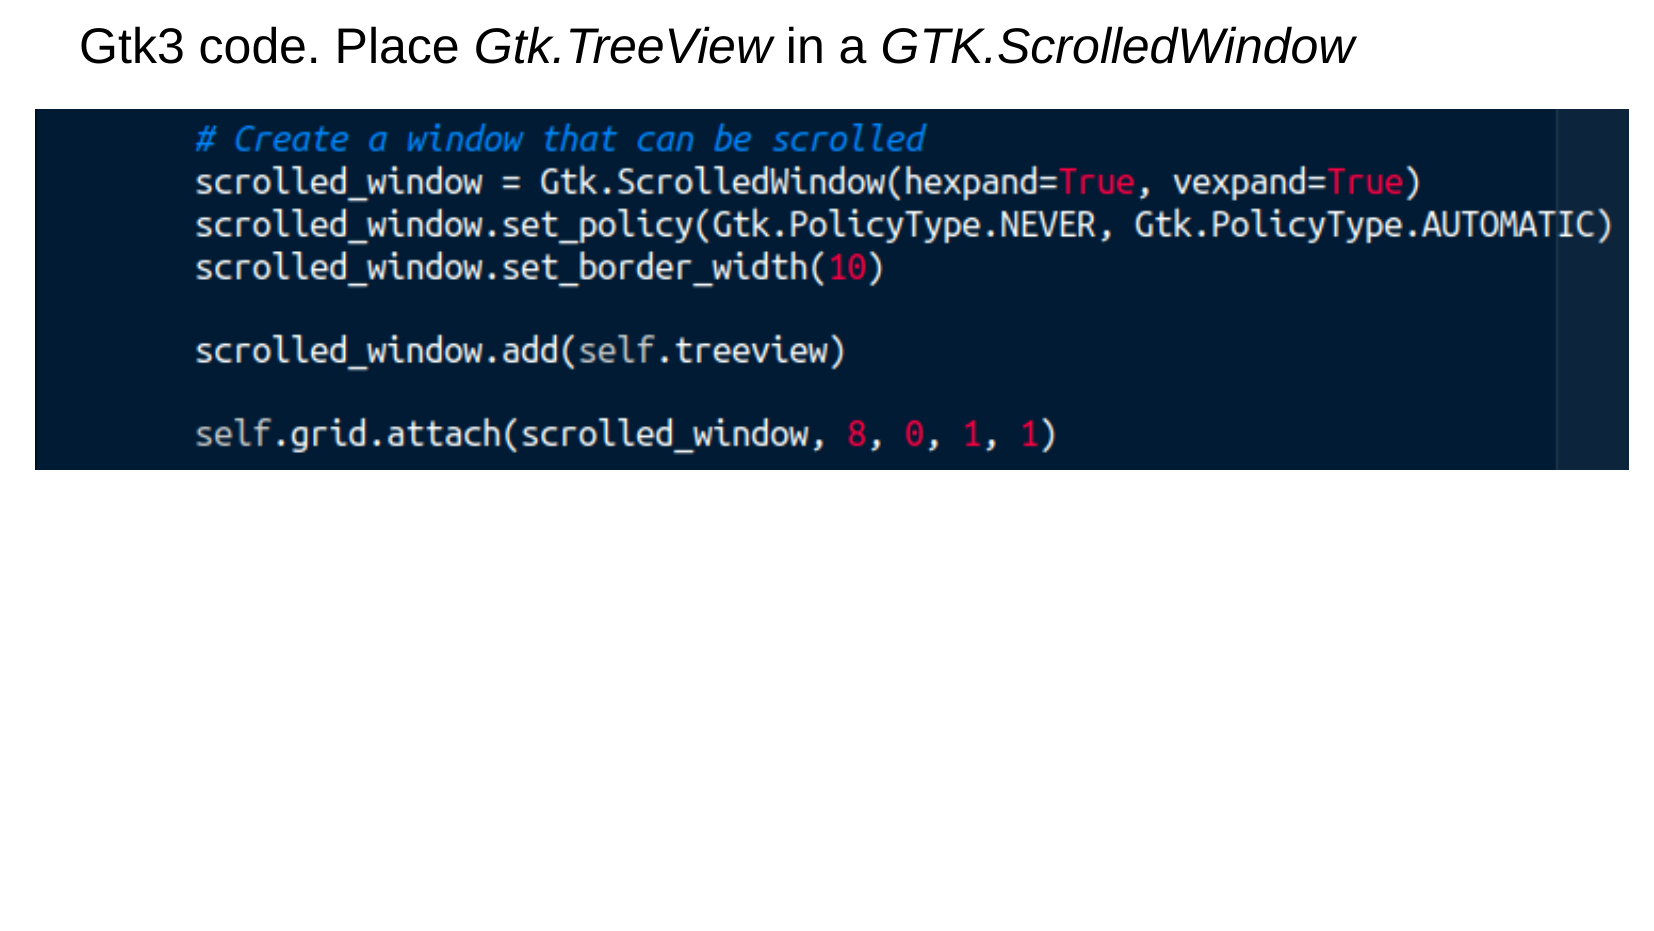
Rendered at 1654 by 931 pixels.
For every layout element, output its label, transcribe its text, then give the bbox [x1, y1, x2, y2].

list Gtk3 code. Place Gtk.TreeView in a GTK.ScrolledWindow [79, 18, 1632, 131]
picture [35, 109, 1629, 470]
